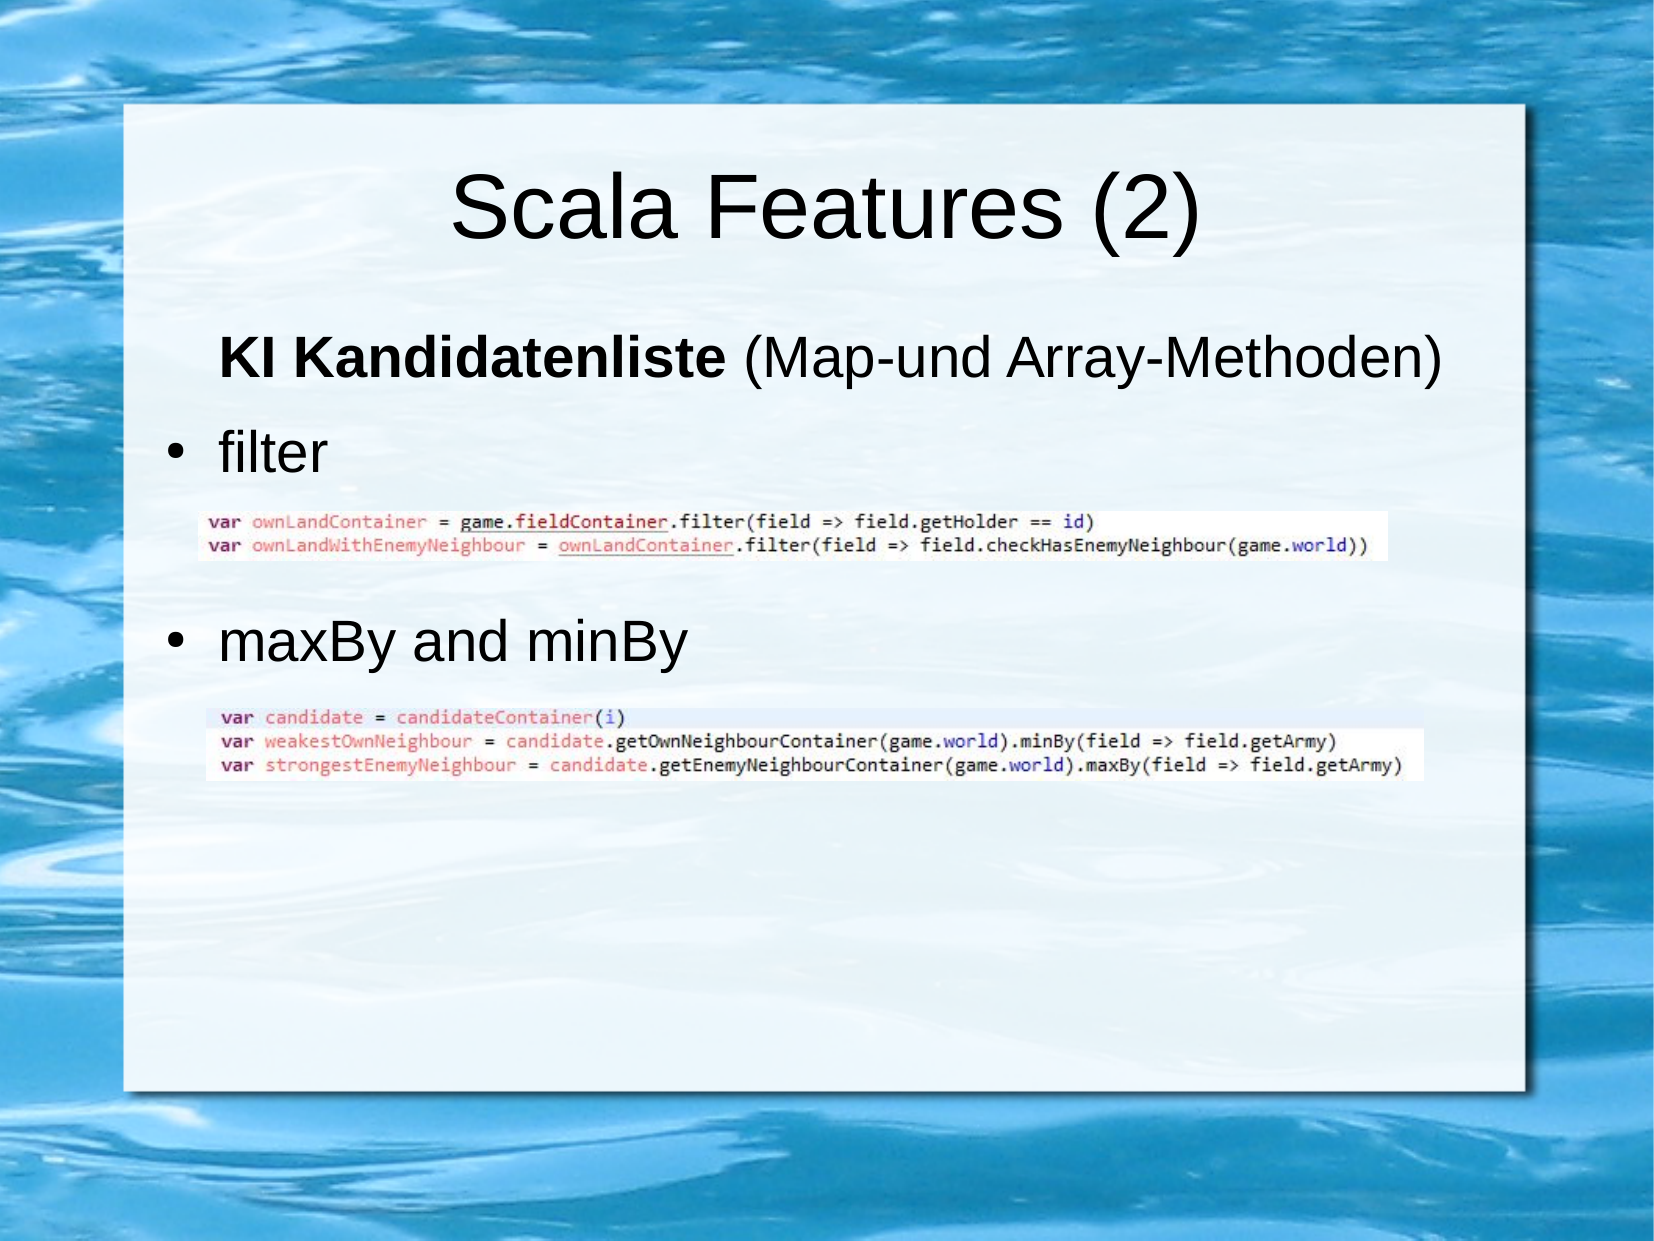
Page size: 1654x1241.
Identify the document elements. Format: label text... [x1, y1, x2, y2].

picture [0, 0, 1654, 1241]
title Scala Features (2) [147, 118, 1506, 296]
list KI Kandidatenliste (Map-und Array-Methoden) filter maxBy and minBy [147, 324, 1506, 1063]
